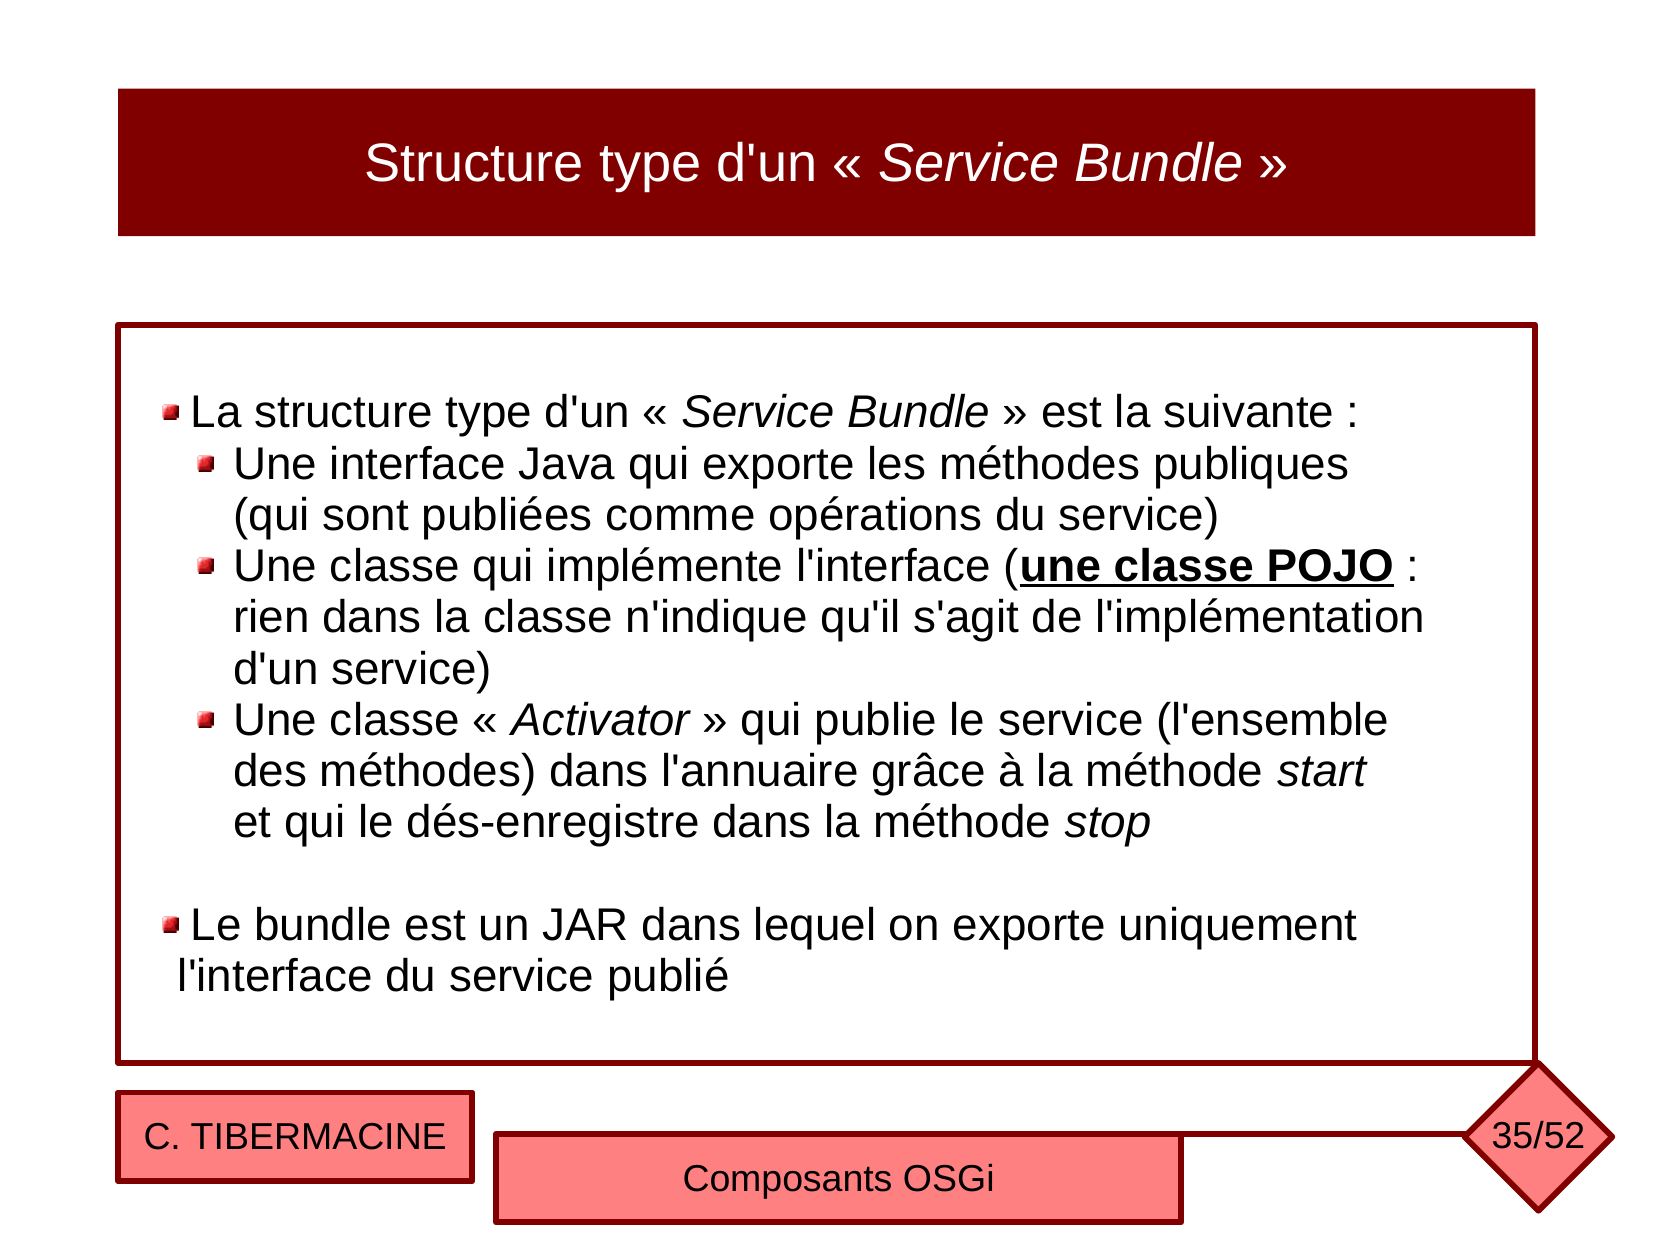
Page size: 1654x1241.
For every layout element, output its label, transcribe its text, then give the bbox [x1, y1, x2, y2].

text_box La structure type d'un « Service Bundle » est la suivante : Une interface Java qui exporte les méthodes publiques (qui sont publiées comme opérations du service) Une classe qui implémente l'interface (une classe POJO : rien dans la classe n'indique qu'il s'agit de l'implémentation d'un service) Une classe « Activator » qui publie le service (l'ensemble des méthodes) dans l'annuaire grâce à la méthode start et qui le dés-enregistre dans la méthode stop Le bundle est un JAR dans lequel on exporte uniquement l'interface du service publié [118, 324, 1536, 1063]
picture [197, 455, 214, 472]
text_box Composants OSGi [496, 1133, 1182, 1223]
text_box [1533, 1206, 1544, 1211]
text_box C. TIBERMACINE [118, 1092, 473, 1182]
picture [162, 404, 179, 420]
text_box <numéro>/52 [1476, 1106, 1601, 1206]
picture [197, 711, 214, 728]
text_box [1495, 1062, 1582, 1106]
text_box [1601, 1125, 1613, 1149]
text_box [1464, 1125, 1476, 1149]
picture [197, 557, 214, 574]
picture [162, 916, 179, 933]
text_box Structure type d'un « Service Bundle » [118, 88, 1536, 237]
